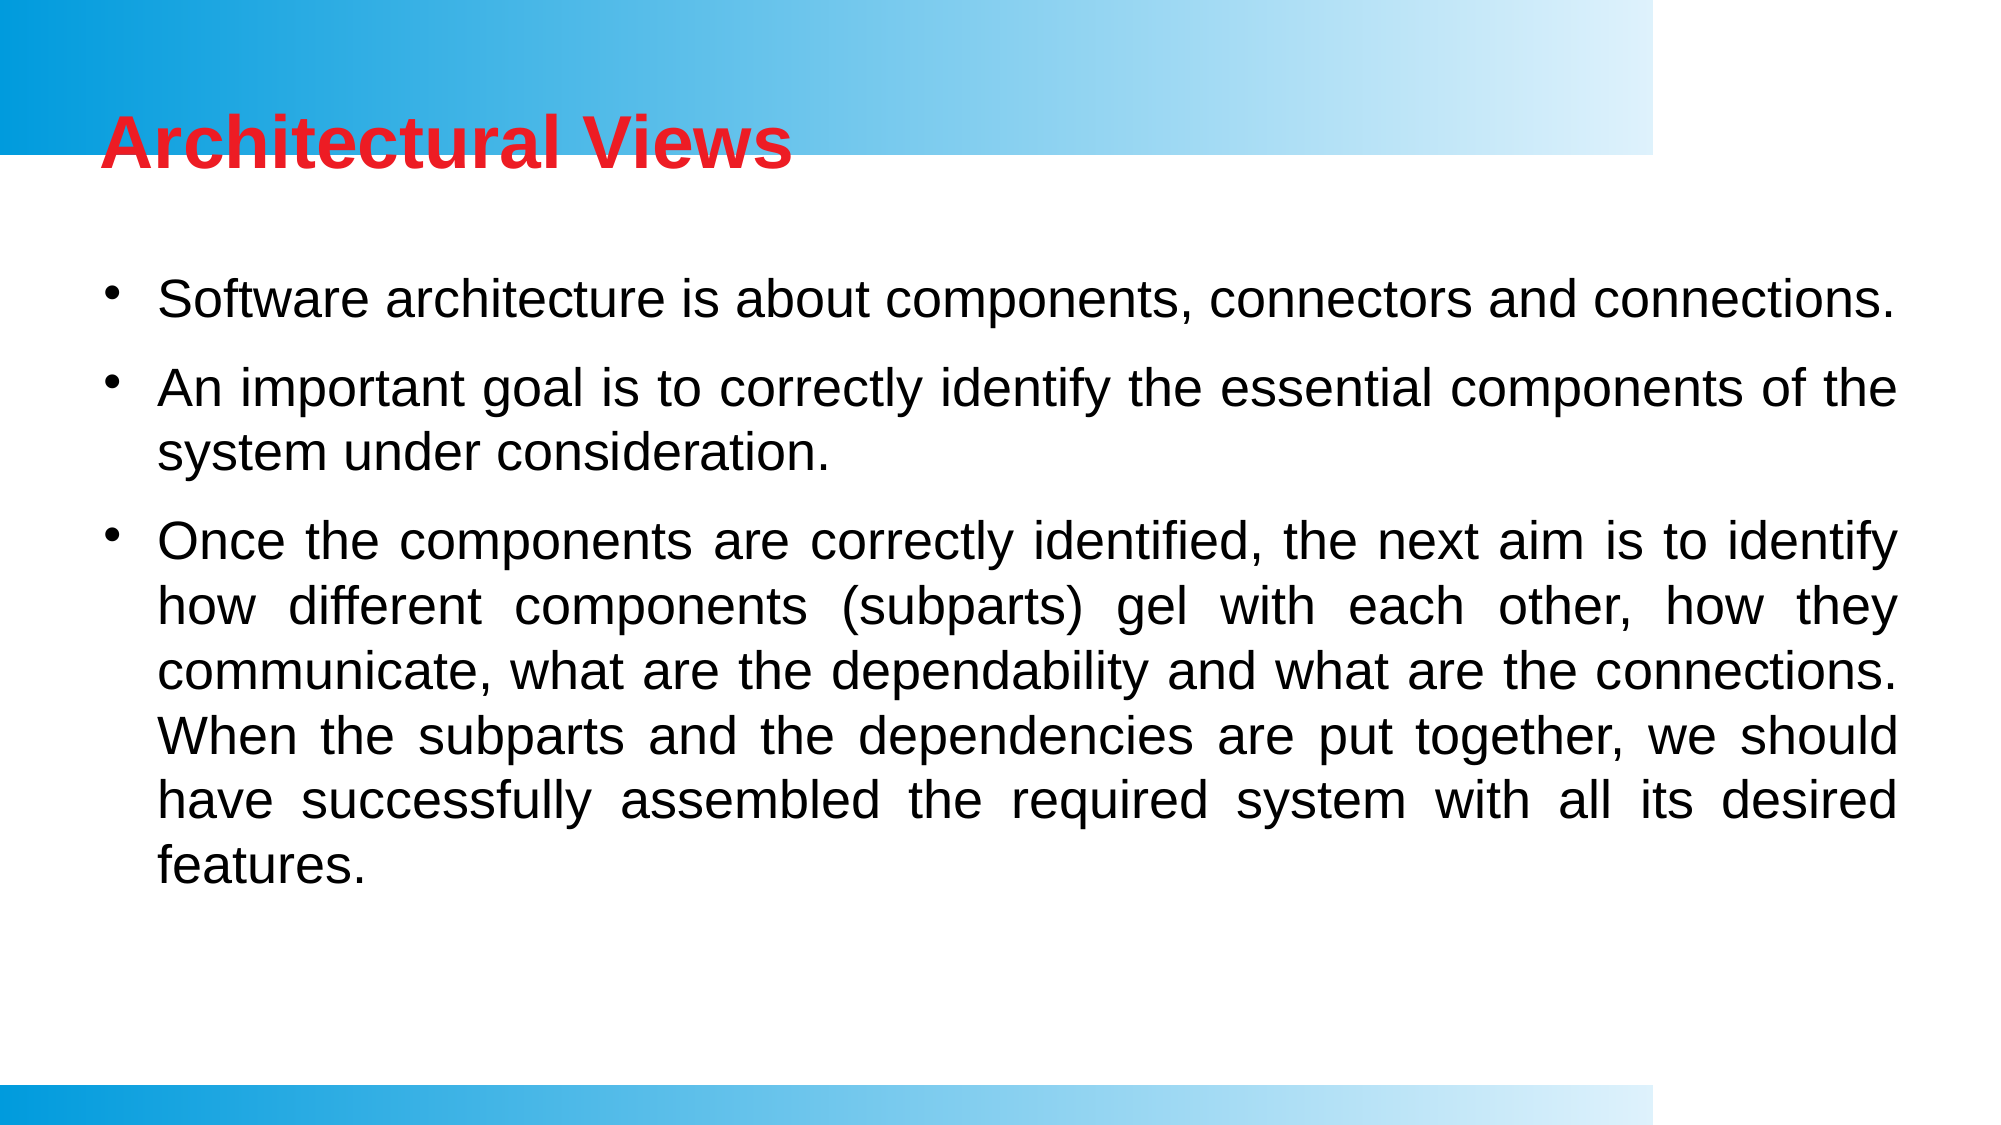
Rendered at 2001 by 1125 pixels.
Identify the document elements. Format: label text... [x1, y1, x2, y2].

title Architectural Views [99, 44, 1900, 233]
list Software architecture is about components, connectors and connections. An important goal is to correctly identify the essential components of the system under consideration. Once the components are correctly identified, the next aim is to identify how different components (subparts) gel with each other, how they communicate, what are the dependability and what are the connections. When the subparts and the dependencies are put together, we should have successfully assembled the required system with all its desired features. [99, 263, 1900, 916]
